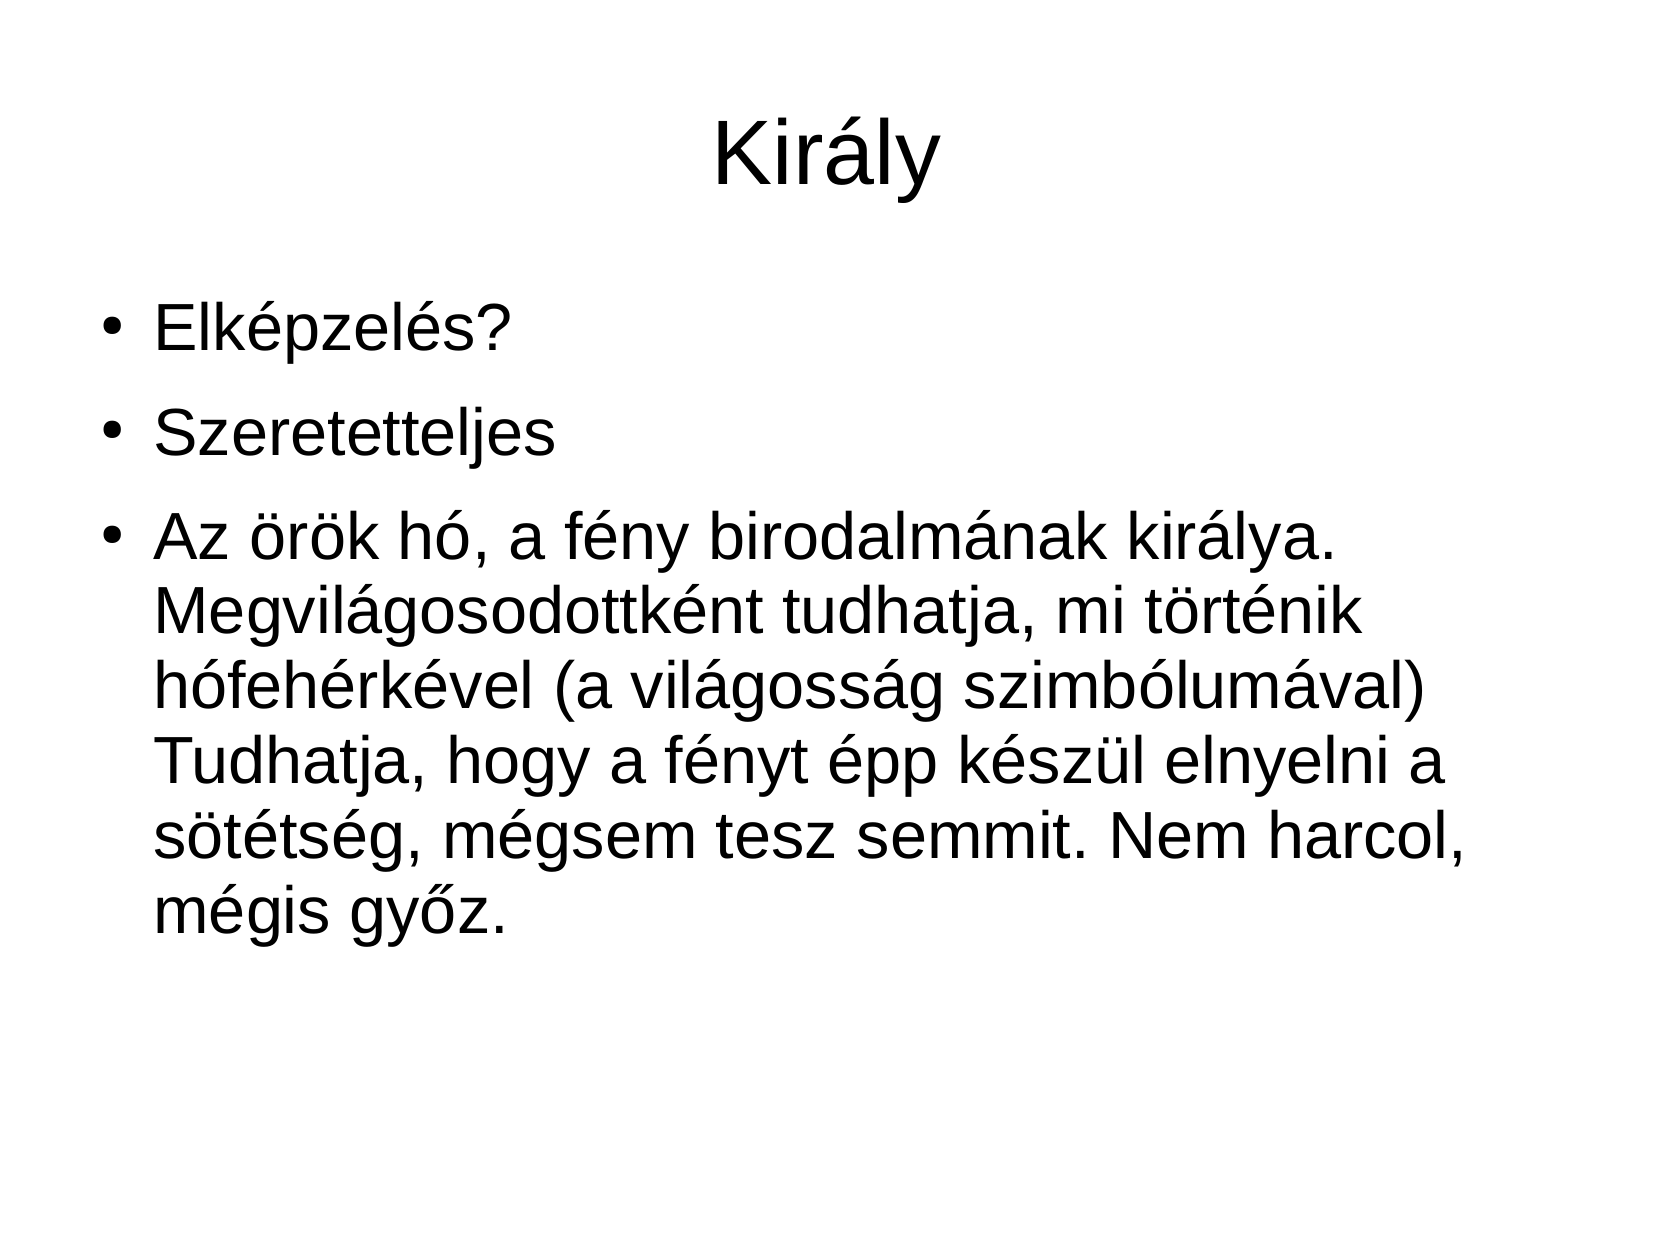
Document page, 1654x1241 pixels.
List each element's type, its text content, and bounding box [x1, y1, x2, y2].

list Elképzelés? Szeretetteljes Az örök hó, a fény birodalmának királya. Megvilágosodottként tudhatja, mi történik hófehérkével (a világosság szimbólumával) Tudhatja, hogy a fényt épp készül elnyelni a sötétség, mégsem tesz semmit. Nem harcol, mégis győz. [82, 290, 1571, 1010]
title Király [82, 49, 1571, 257]
